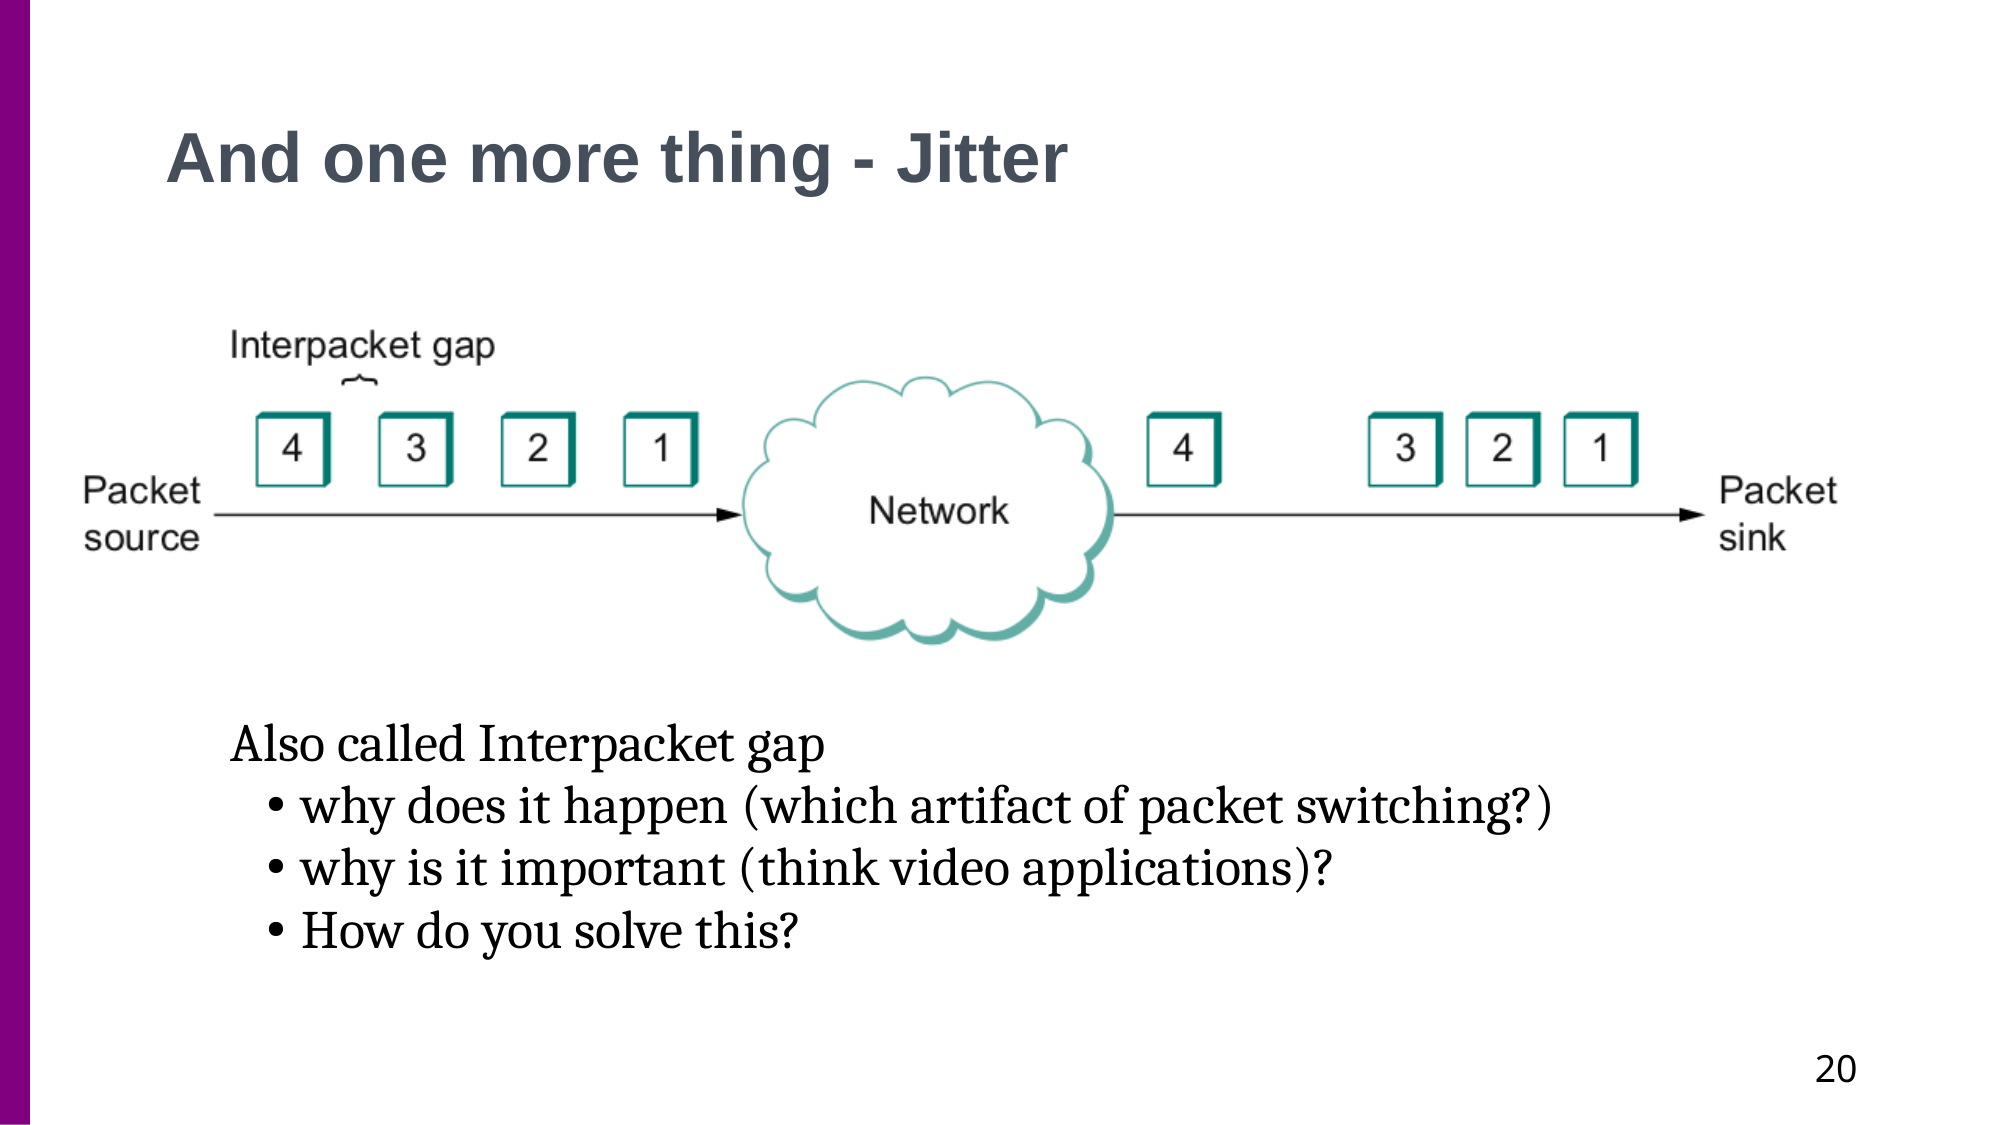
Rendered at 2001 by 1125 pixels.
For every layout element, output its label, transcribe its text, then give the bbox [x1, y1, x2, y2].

text_box And one more thing - Jitter [151, 0, 1849, 212]
picture [51, 236, 1958, 691]
text_box Also called Interpacket gap why does it happen (which artifact of packet switching?) why is it important (think video applications)? How do you solve this? [216, 705, 1711, 1116]
